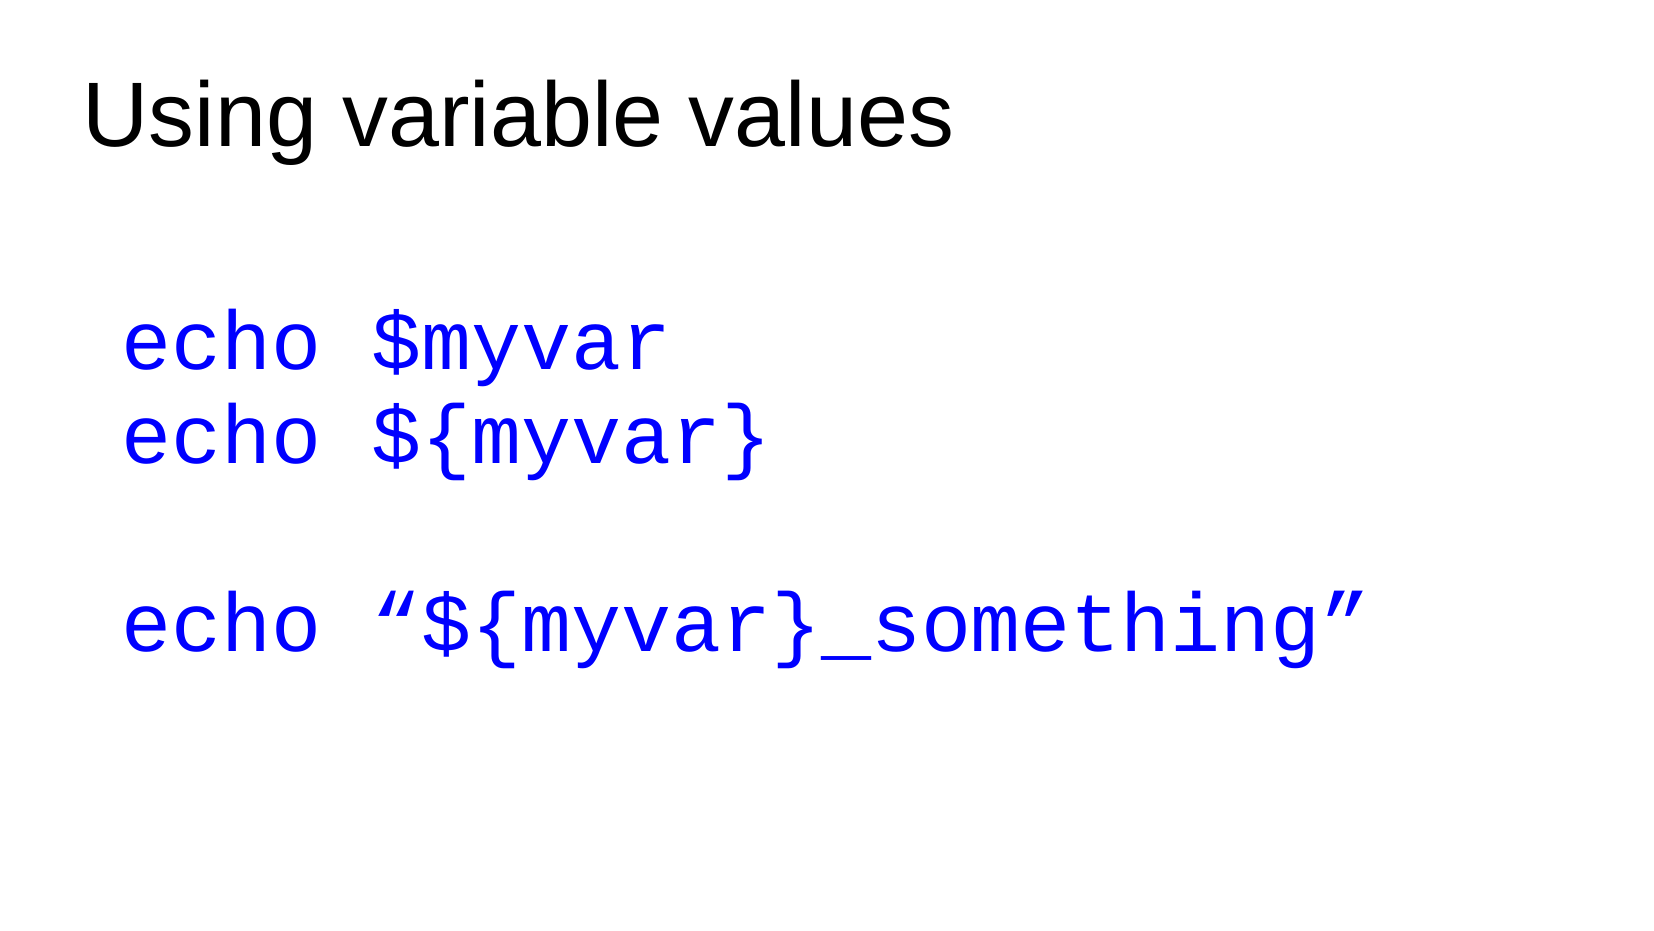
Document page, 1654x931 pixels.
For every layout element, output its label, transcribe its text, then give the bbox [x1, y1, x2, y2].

text_box echo $myvar echo ${myvar} echo “${myvar}_something” [106, 292, 1583, 685]
title Using variable values [82, 37, 1571, 193]
